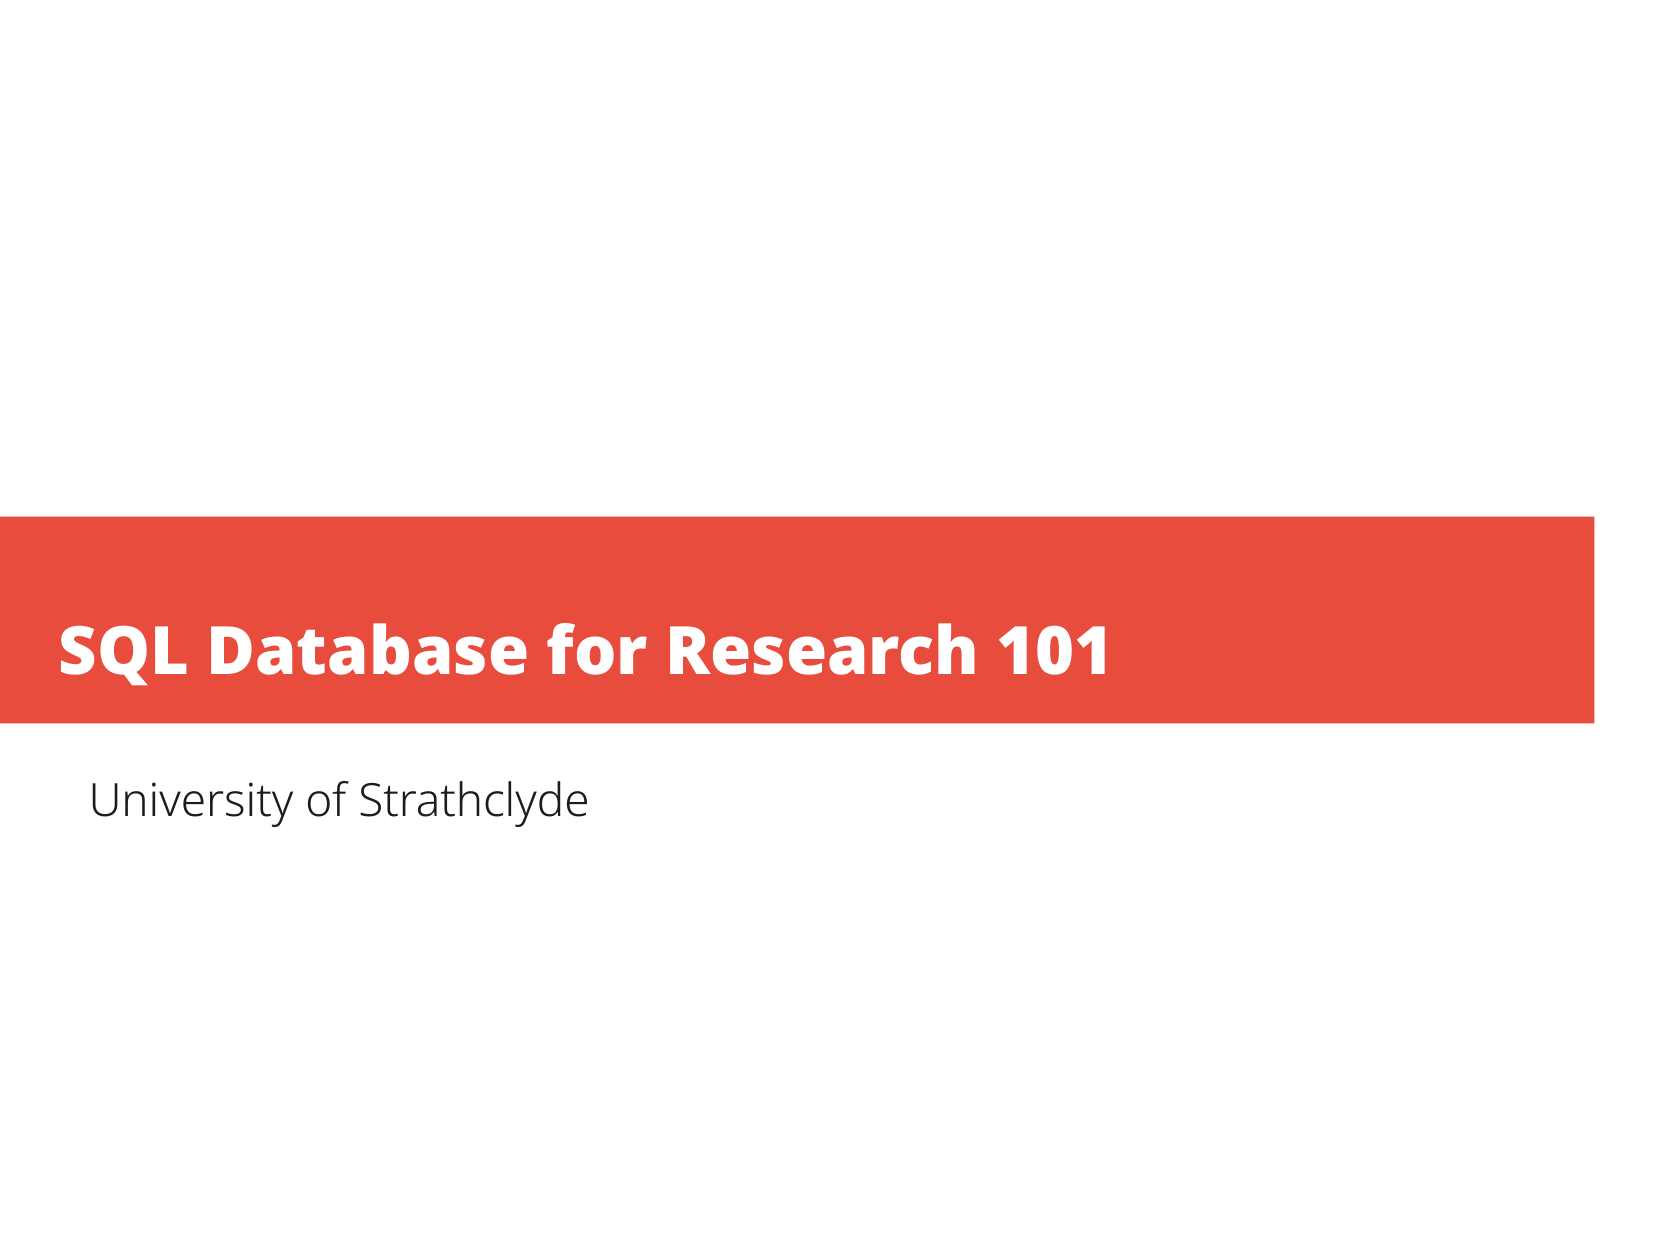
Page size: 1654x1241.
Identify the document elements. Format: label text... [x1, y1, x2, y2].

subtitle University of Strathclyde [88, 767, 1595, 1182]
title SQL Database for Research 101 [59, 546, 1595, 694]
